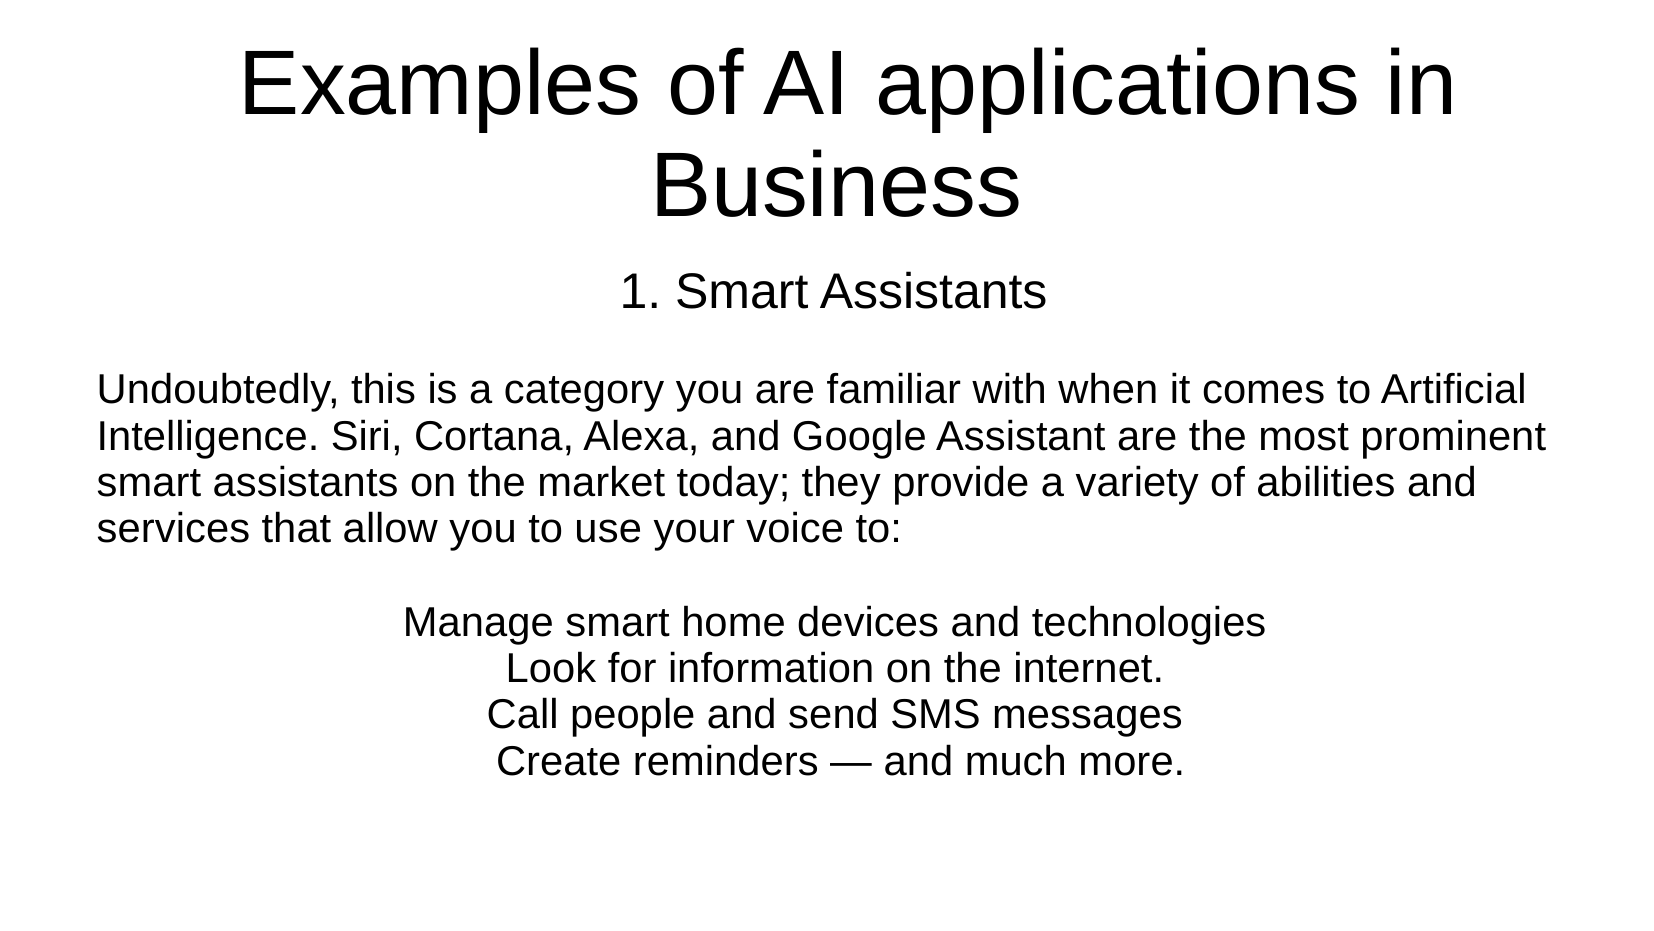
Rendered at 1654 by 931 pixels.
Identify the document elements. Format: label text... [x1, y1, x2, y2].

title Examples of AI applications in Business [105, 31, 1594, 442]
subtitle 1. Smart Assistants Undoubtedly, this is a category you are familiar with when it comes to Artificial Intelligence. Siri, Cortana, Alexa, and Google Assistant are the most prominent smart assistants on the market today; they provide a variety of abilities and services that allow you to use your voice to: Manage smart home devices and technologies Look for information on the internet. Call people and send SMS messages Create reminders — and much more. [96, 263, 1585, 831]
